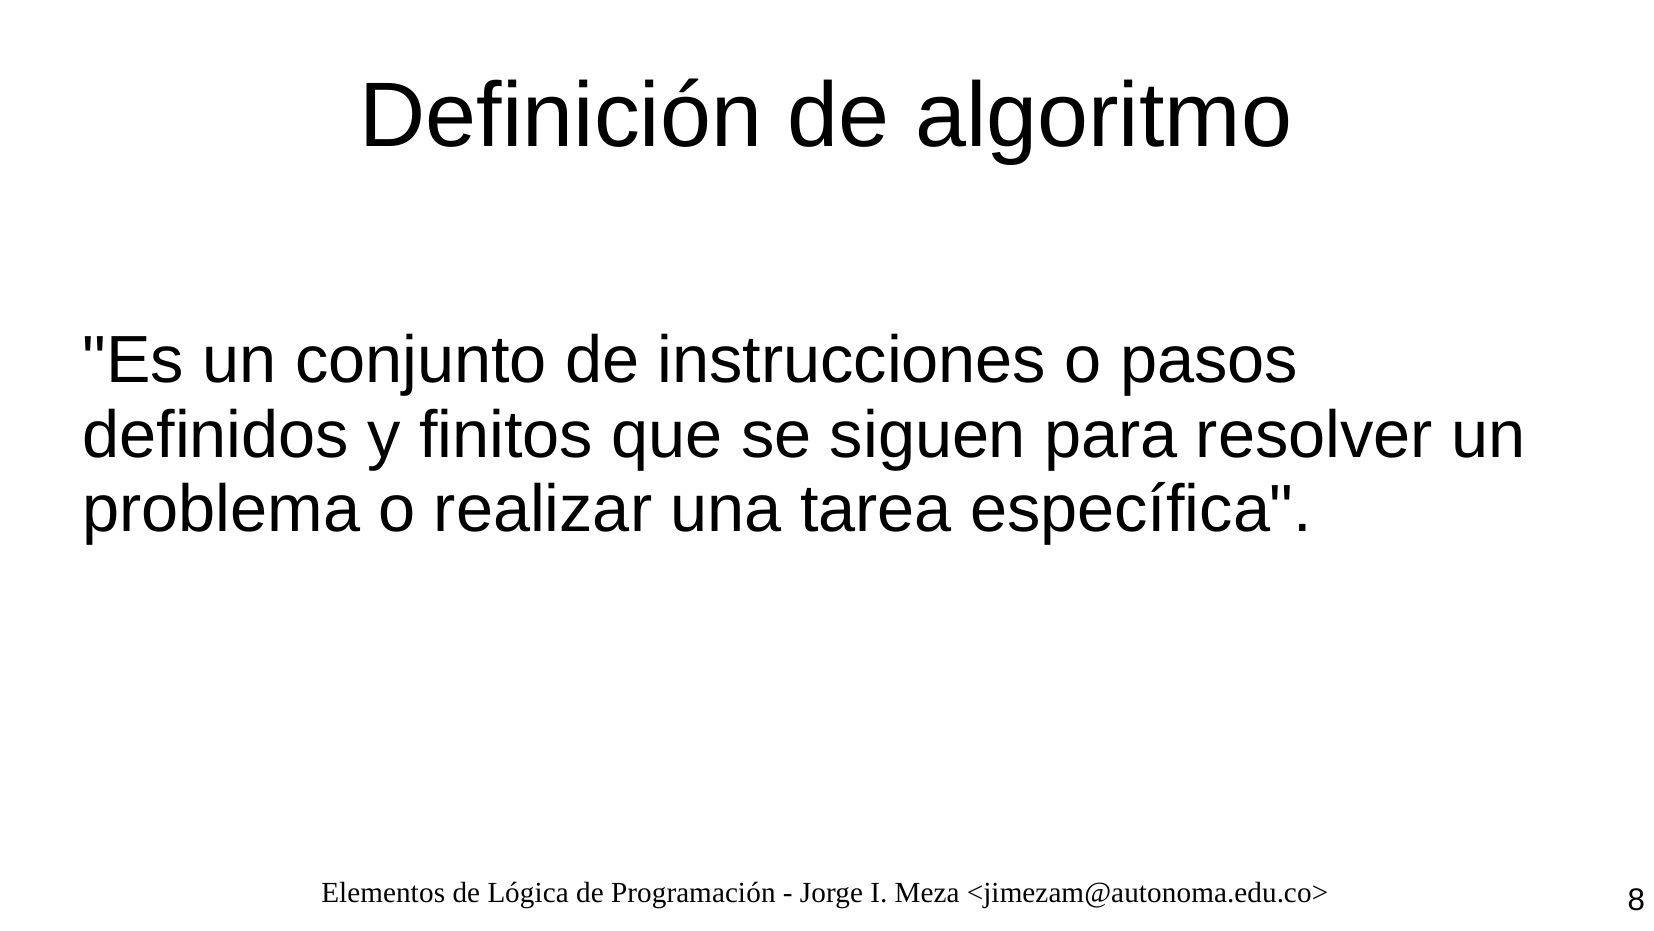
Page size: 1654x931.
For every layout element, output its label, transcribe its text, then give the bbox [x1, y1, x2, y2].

title Definición de algoritmo [82, 37, 1571, 193]
list "Es un conjunto de instrucciones o pasos definidos y finitos que se siguen para resolver un problema o realizar una tarea específica". [82, 217, 1571, 863]
